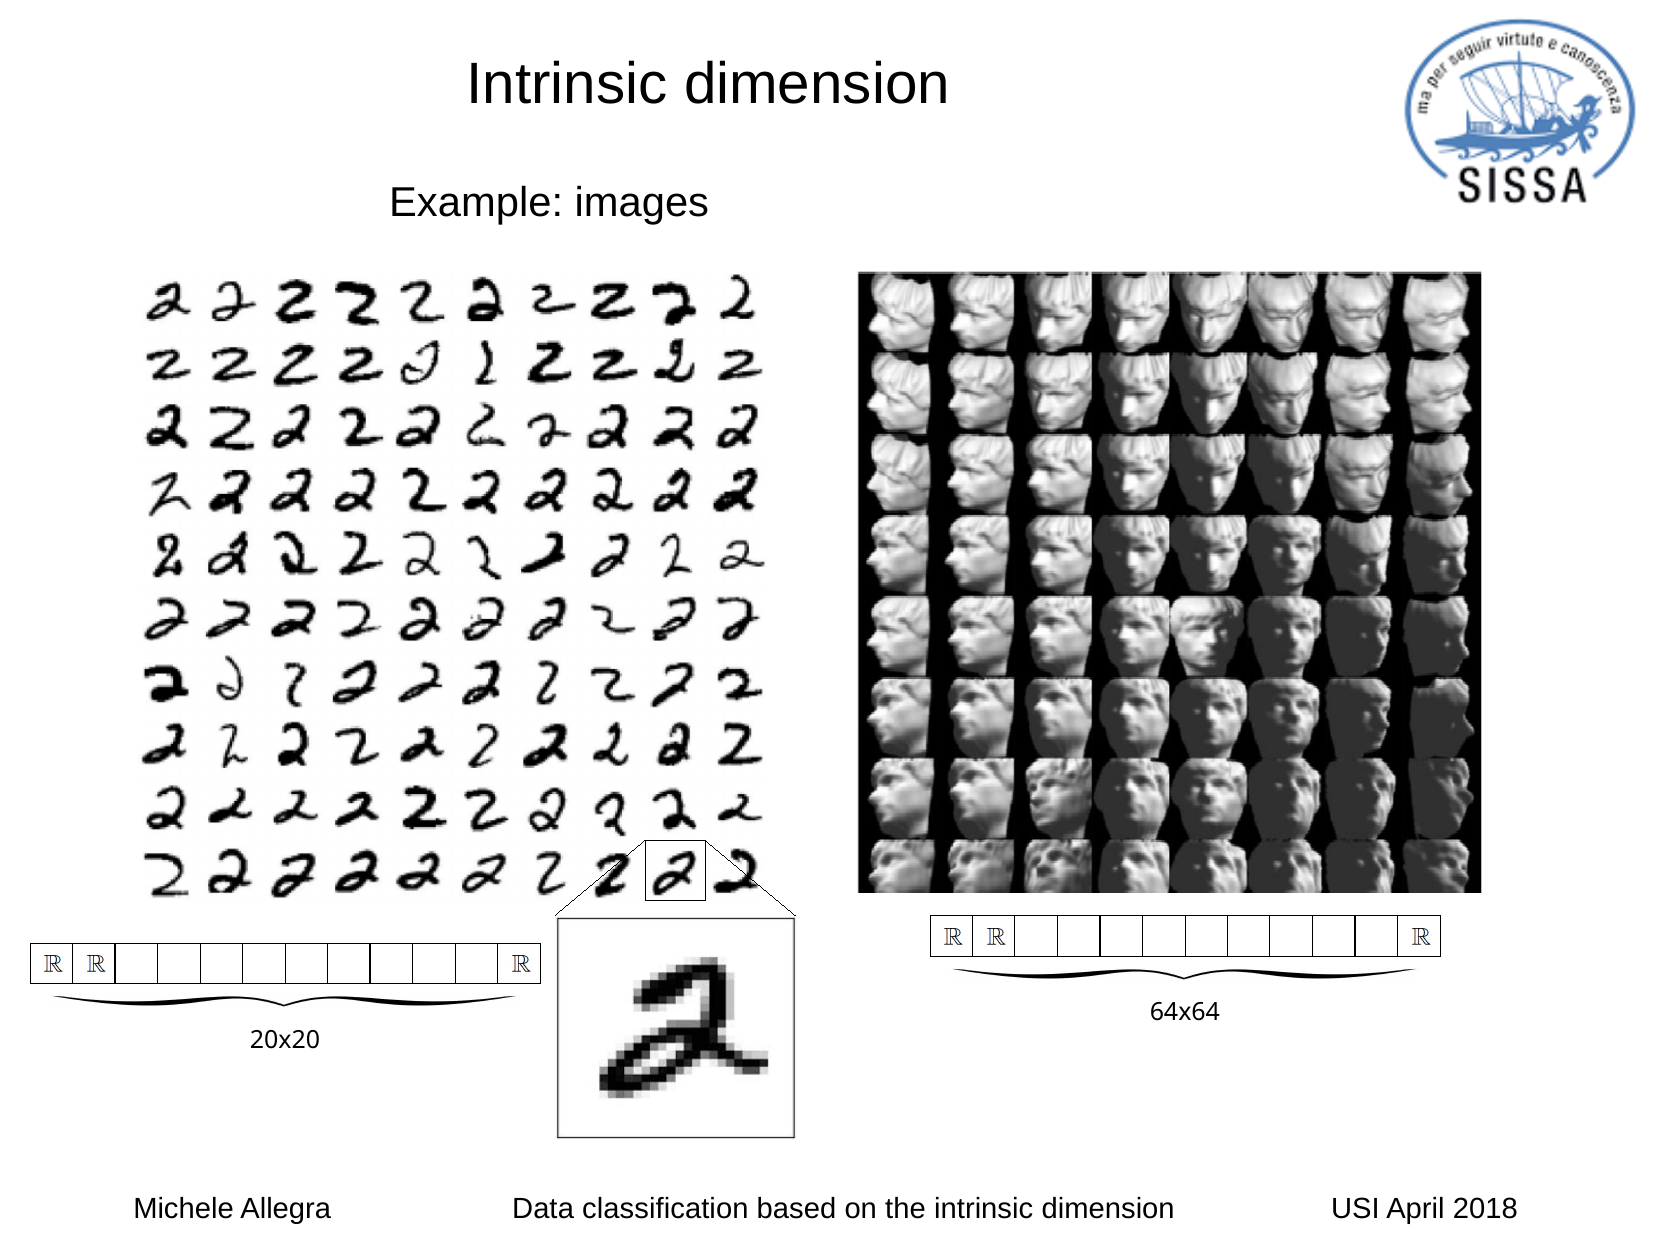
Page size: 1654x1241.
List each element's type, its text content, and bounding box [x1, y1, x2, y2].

picture [985, 926, 1007, 947]
text_box 64x64 [1131, 986, 1239, 1027]
text_box [30, 943, 541, 984]
picture [51, 993, 519, 1008]
picture [942, 926, 964, 947]
picture [951, 966, 1419, 981]
picture [1391, 16, 1652, 207]
text_box [645, 840, 706, 901]
text_box 20x20 [231, 1014, 339, 1055]
title Example: images [0, 150, 1176, 254]
picture [138, 270, 766, 901]
picture [855, 270, 1482, 893]
picture [85, 953, 107, 974]
text_box [930, 915, 1441, 957]
picture [42, 953, 64, 974]
title Michele Allegra Data classification based on the intrinsic dimension USI April 2018 [82, 1171, 1571, 1241]
picture [1410, 926, 1432, 947]
picture [510, 953, 532, 974]
picture [555, 915, 797, 1141]
subtitle [47, 28, 1536, 365]
